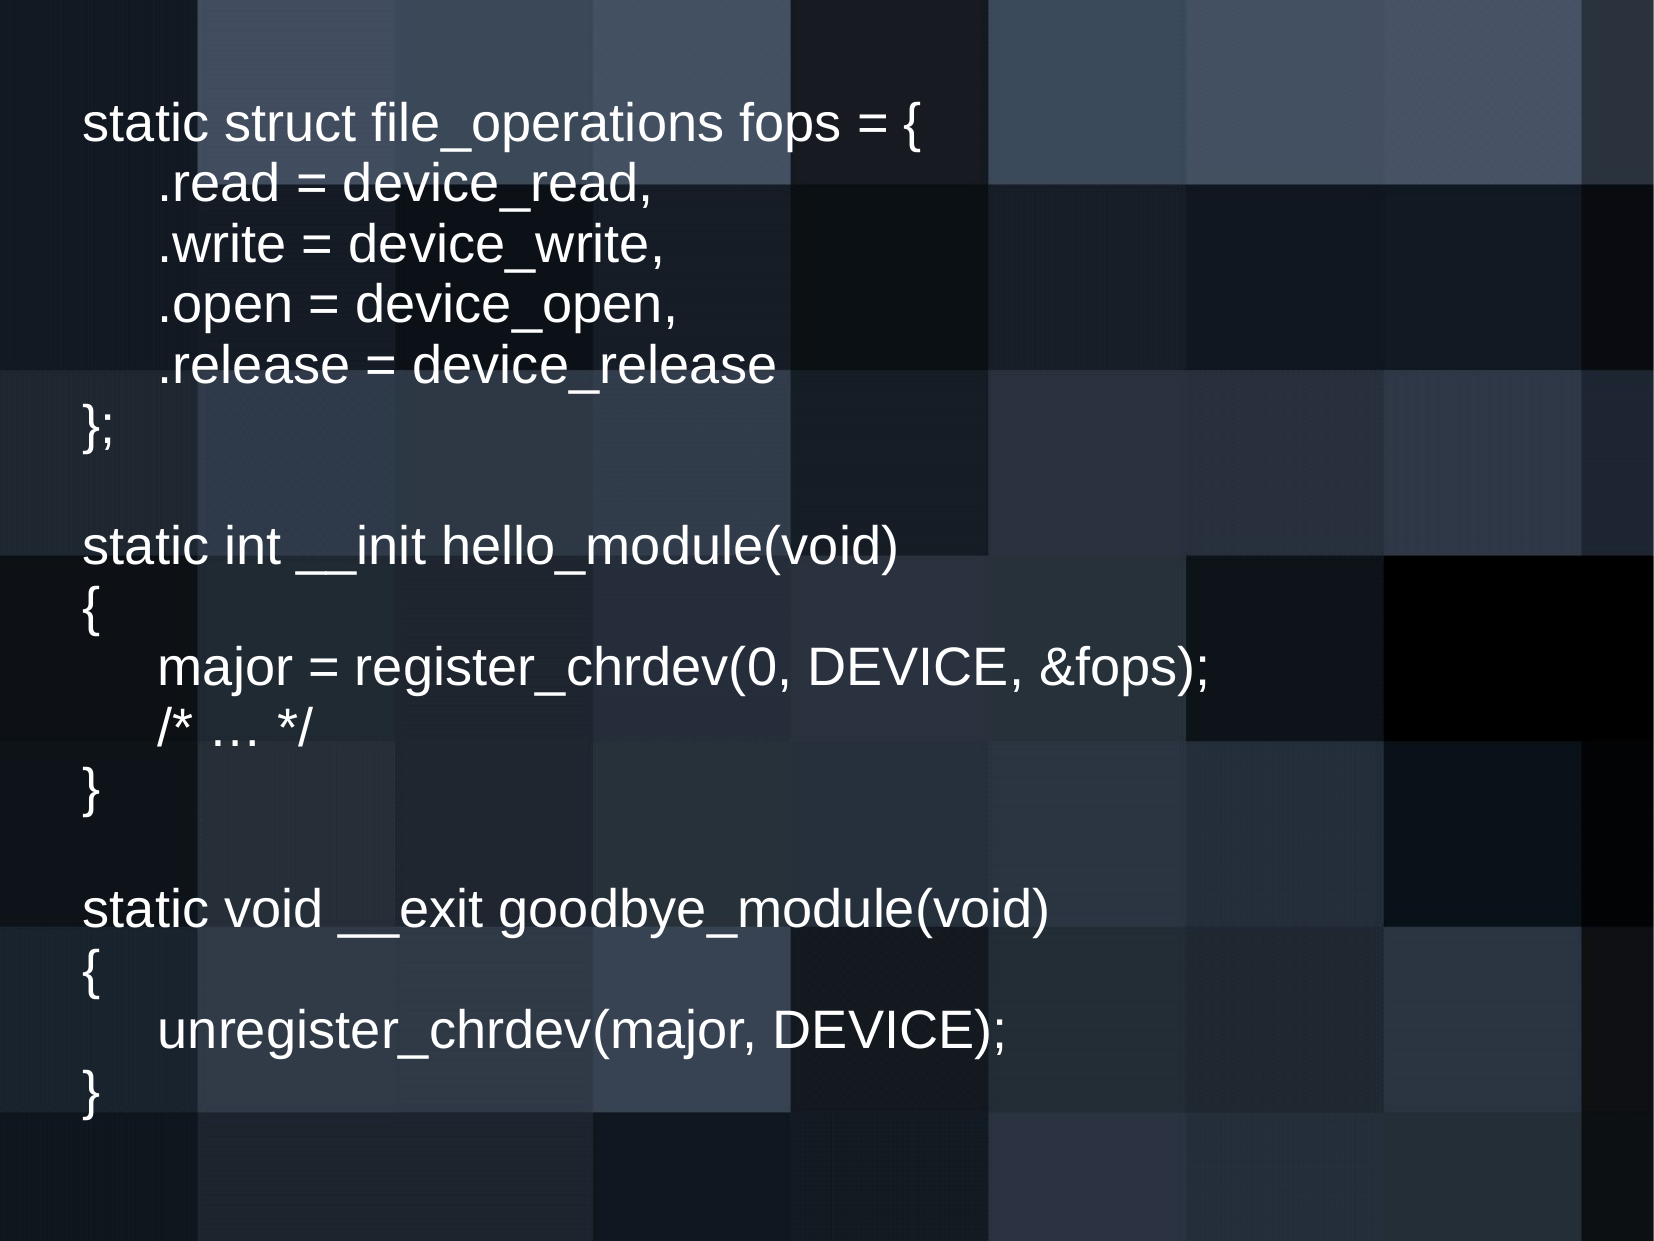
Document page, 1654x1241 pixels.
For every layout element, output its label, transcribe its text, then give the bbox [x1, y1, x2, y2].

picture [0, 0, 1654, 1241]
subtitle static struct file_operations fops = { .read = device_read, .write = device_write, .open = device_open, .release = device_release }; static int __init hello_module(void) { major = register_chrdev(0, DEVICE, &fops); /* … */ } static void __exit goodbye_module(void) { unregister_chrdev(major, DEVICE); } [82, 90, 1571, 1124]
